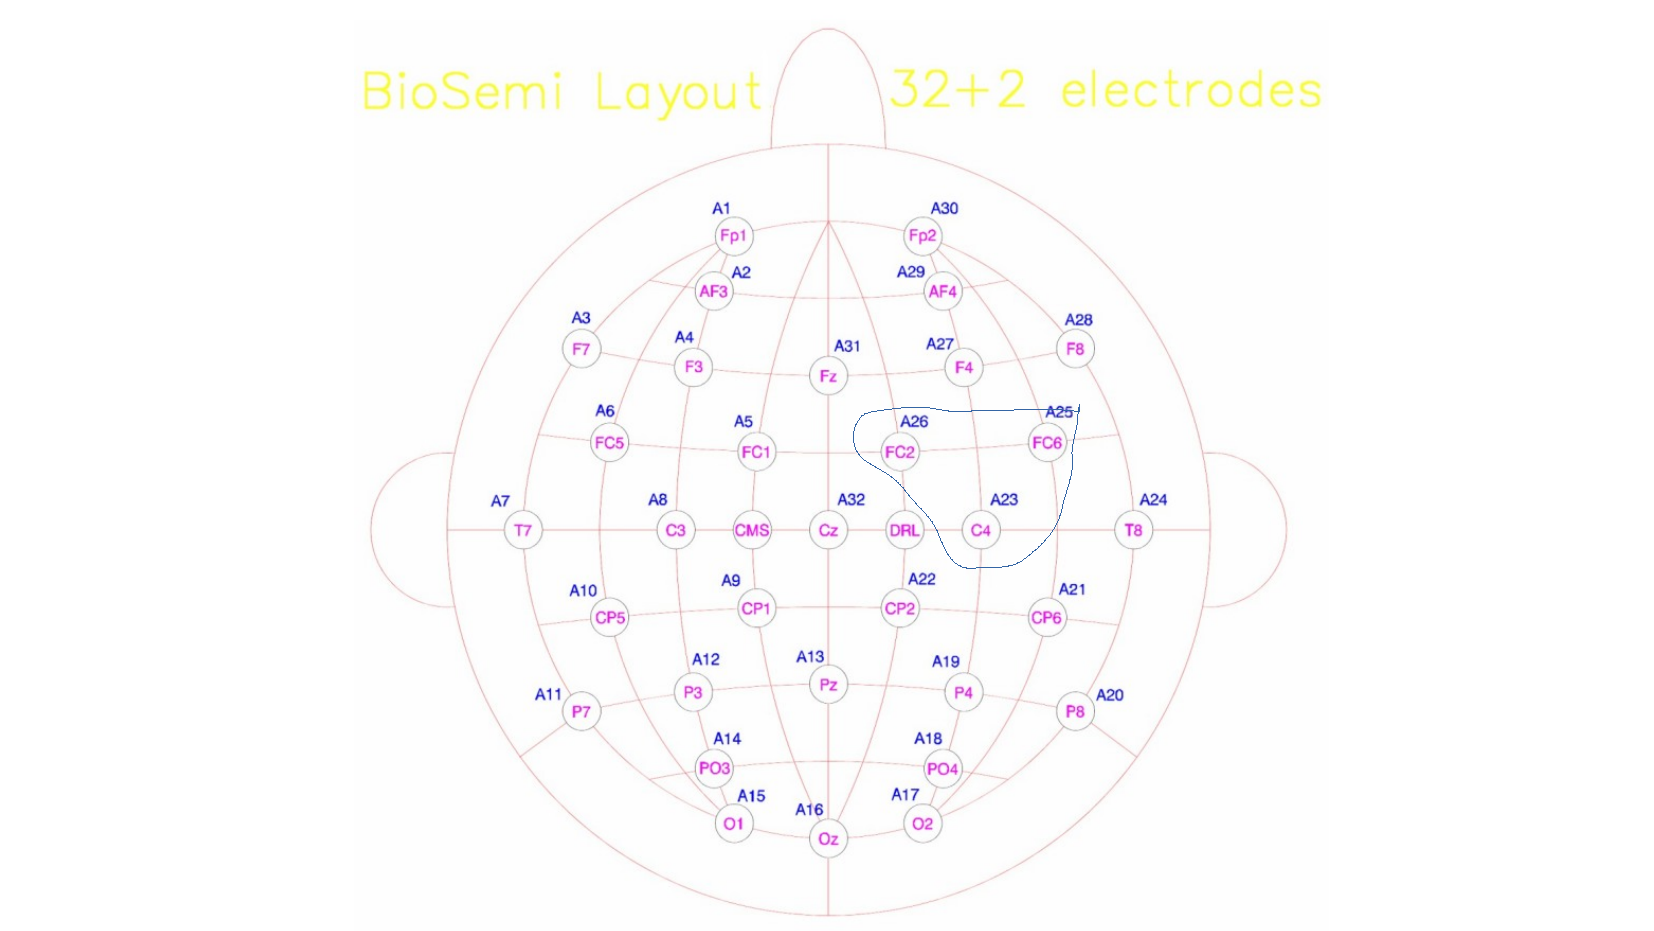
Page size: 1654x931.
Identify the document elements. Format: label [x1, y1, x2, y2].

picture [354, 0, 1329, 931]
